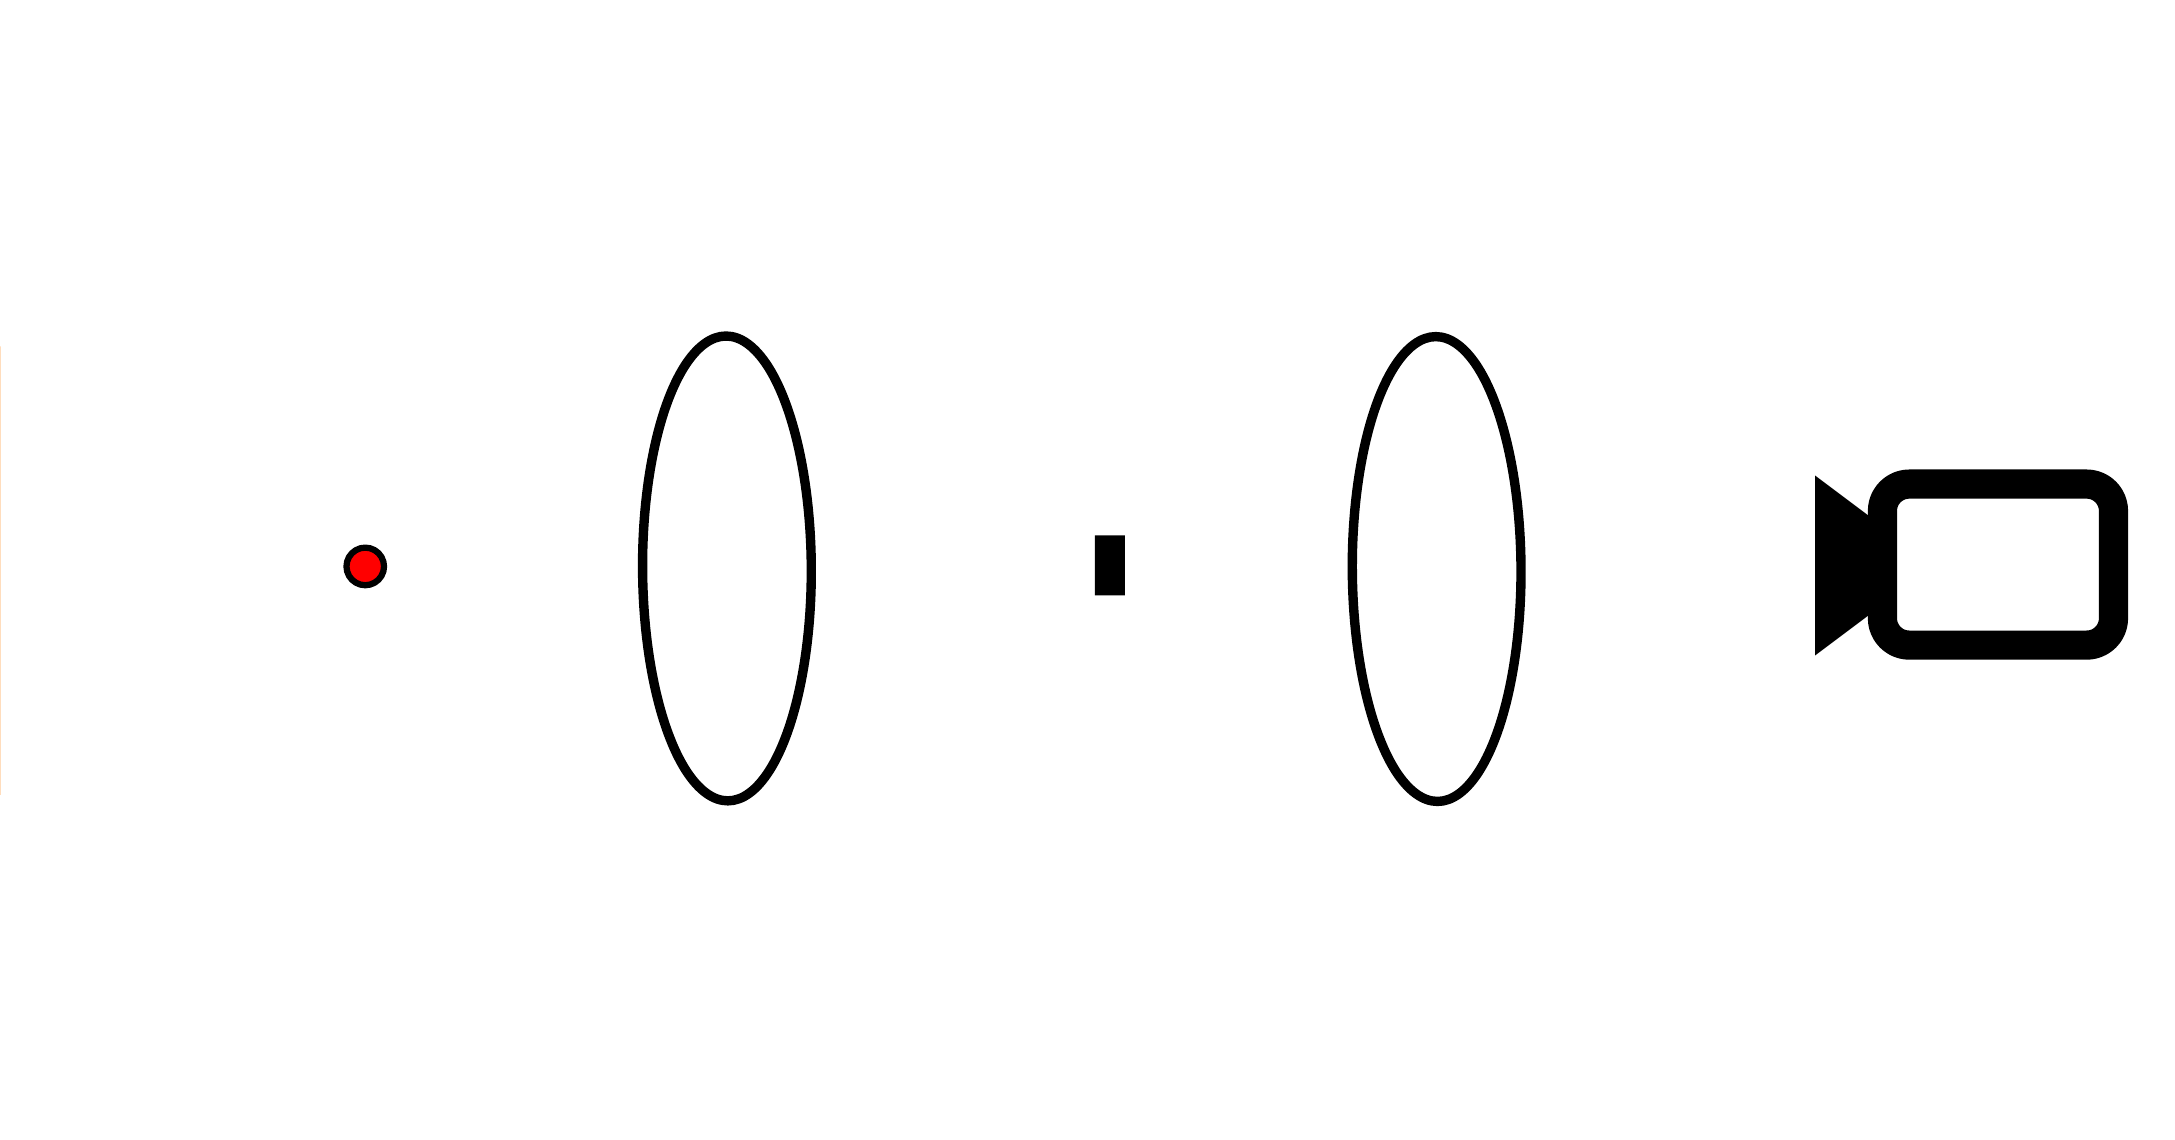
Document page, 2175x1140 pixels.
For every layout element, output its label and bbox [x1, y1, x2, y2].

text_box [1352, 336, 1522, 802]
text_box [346, 547, 385, 586]
text_box [1815, 475, 1876, 656]
text_box [1882, 484, 2114, 646]
text_box [642, 336, 812, 801]
text_box [1094, 535, 1125, 596]
